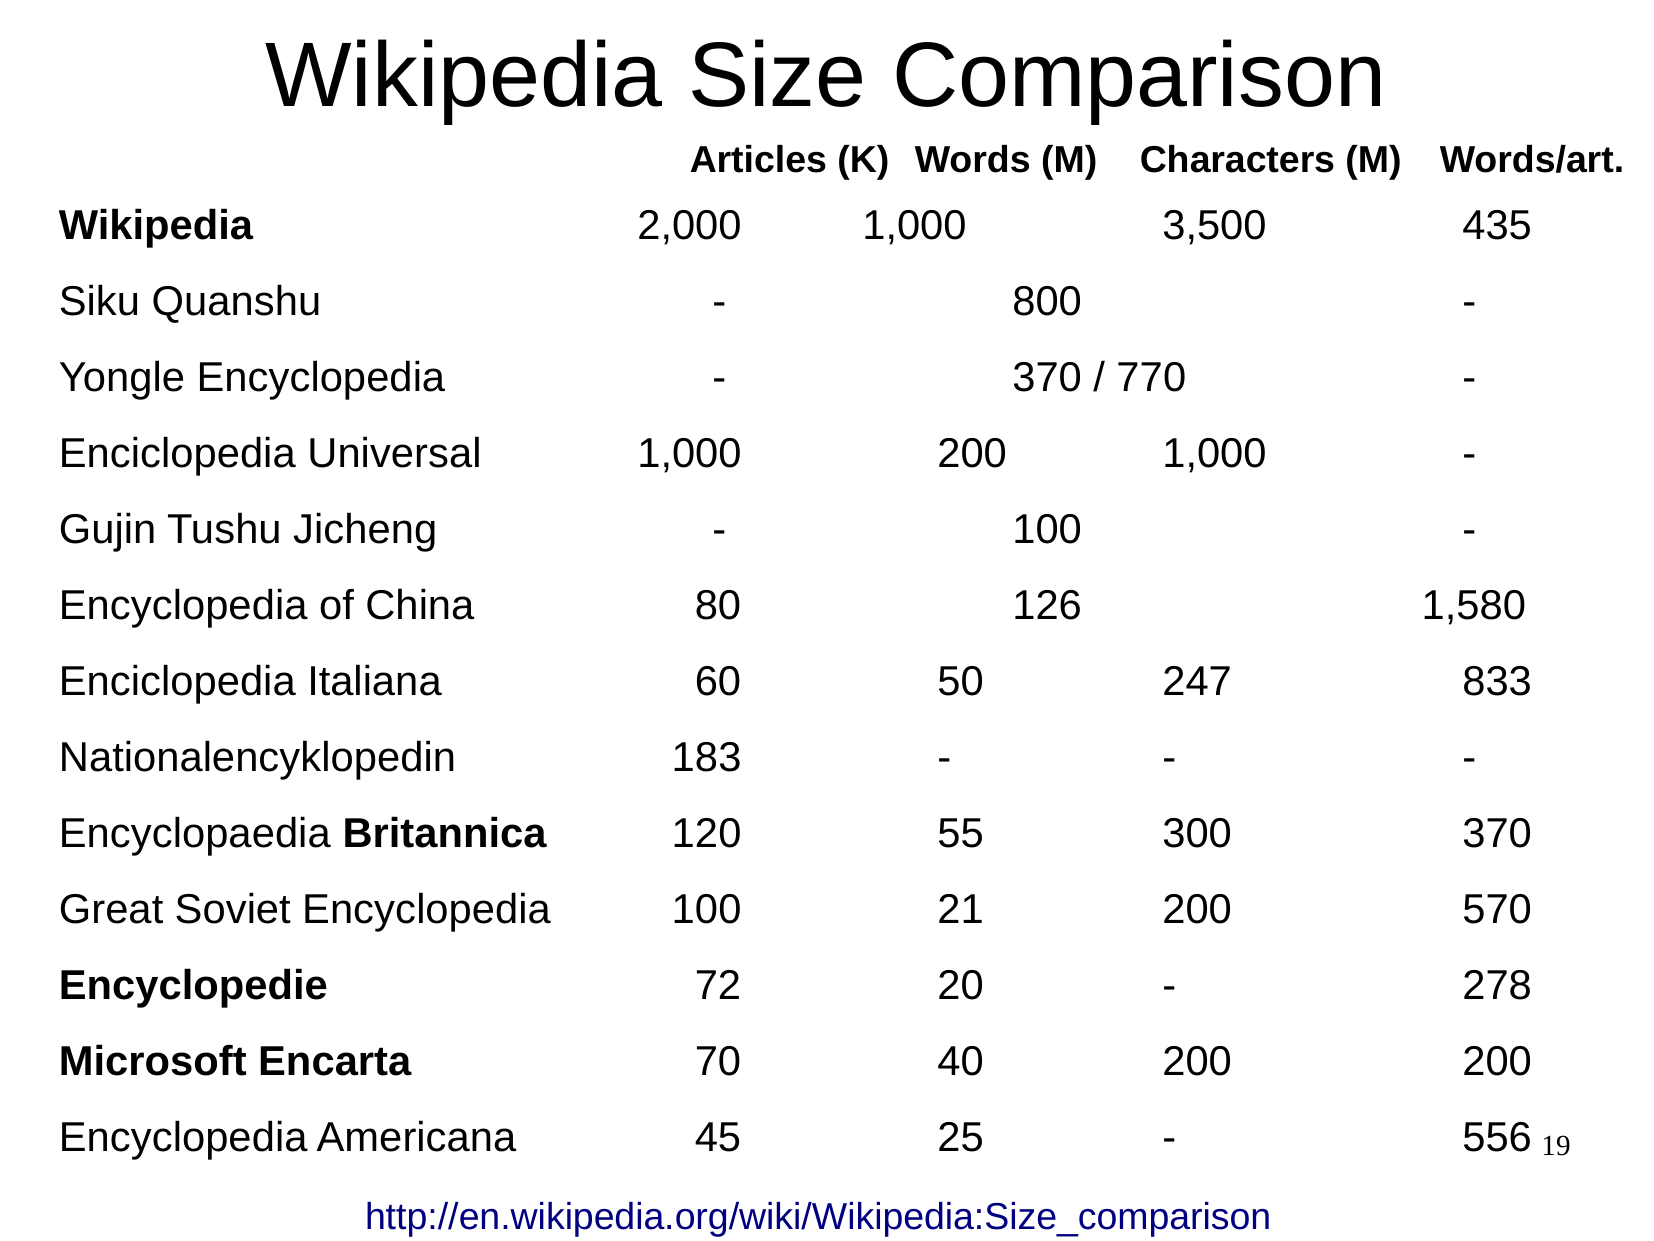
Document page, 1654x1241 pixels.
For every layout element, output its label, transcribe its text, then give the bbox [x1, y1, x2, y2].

list Wikipedia 2,000 1,000 3,500 435 Siku Quanshu - 800 - Yongle Encyclopedia - 370 / 770 - Enciclopedia Universal 1,000 200 1,000 - Gujin Tushu Jicheng - 100 - Encyclopedia of China 80 126 1,580 Enciclopedia Italiana 60 50 247 833 Nationalencyklopedin 183 - - - Encyclopaedia Britannica 120 55 300 370 Great Soviet Encyclopedia 100 21 200 570 Encyclopedie 72 20 - 278 Microsoft Encarta 70 40 200 200 Encyclopedia Americana 45 25 - 556 [41, 201, 1613, 1169]
title Wikipedia Size Comparison [82, 19, 1571, 131]
text_box Articles (K) Words (M) Characters (M) Words/art. [675, 131, 1654, 190]
text_box http://en.wikipedia.org/wiki/Wikipedia:Size_comparisons [350, 1188, 1304, 1241]
